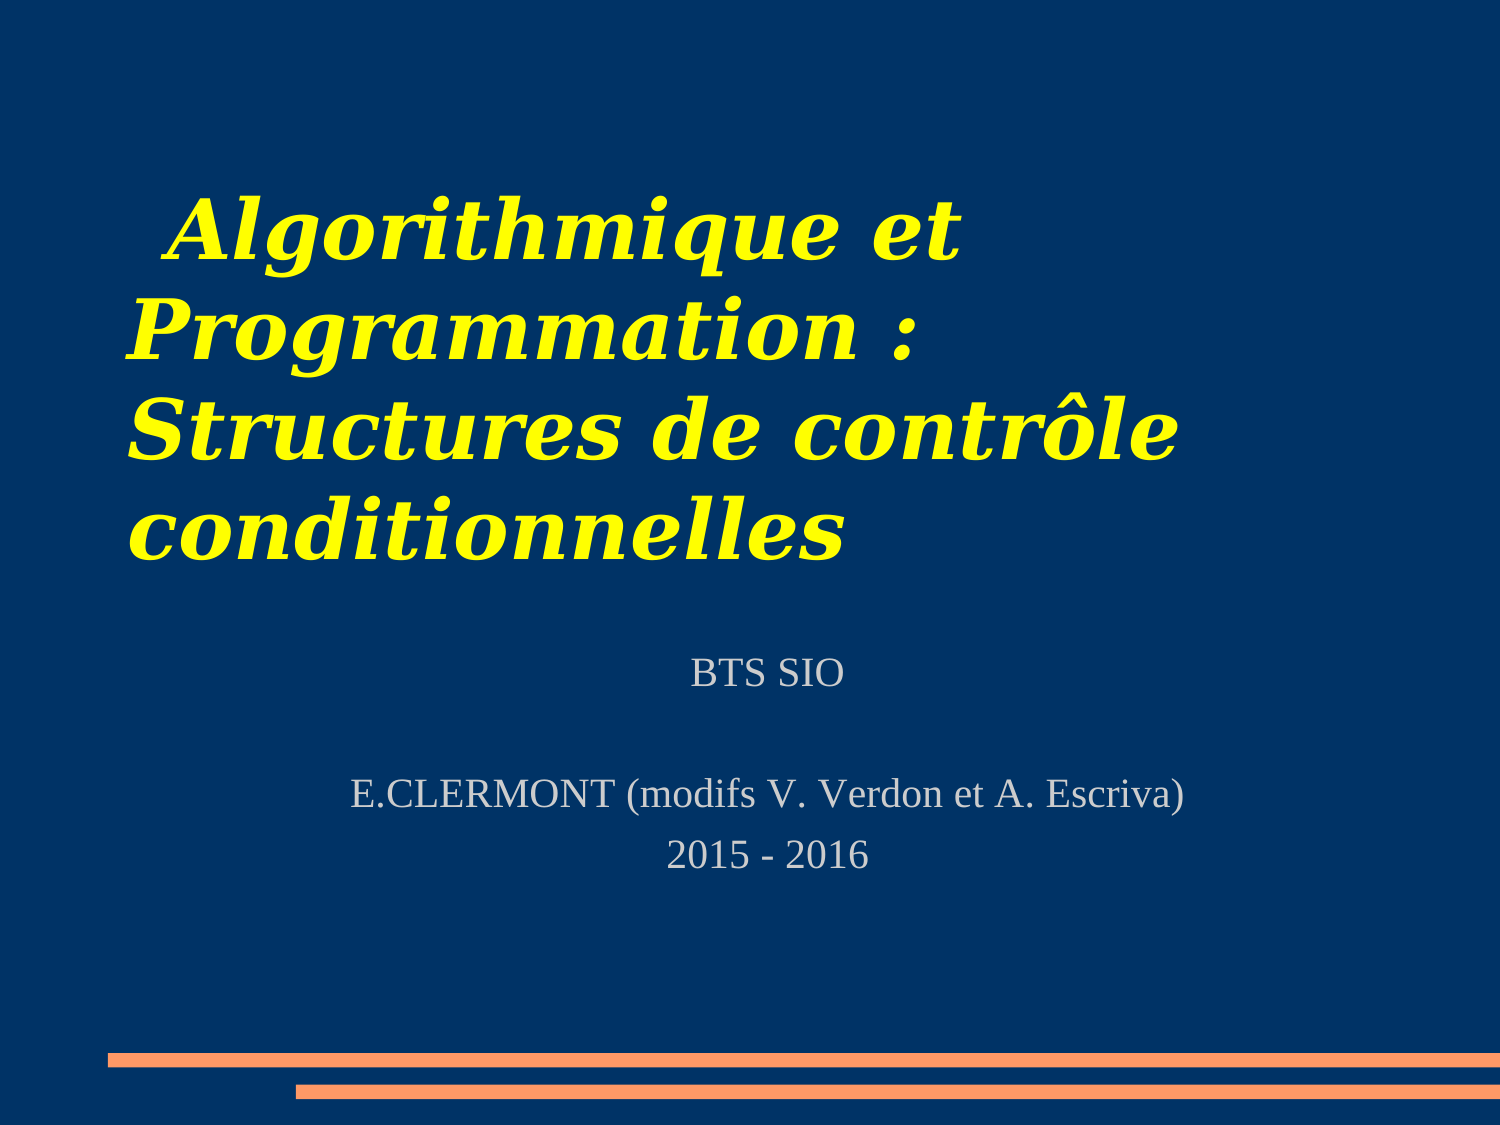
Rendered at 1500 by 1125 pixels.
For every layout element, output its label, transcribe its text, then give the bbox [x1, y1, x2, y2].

title Algorithmique et Programmation : Structures de contrôle conditionnelles [112, 168, 1388, 584]
text_box BTS SIO E.CLERMONT (modifs V. Verdon et A. Escriva) 2015 - 2016 [225, 637, 1276, 945]
